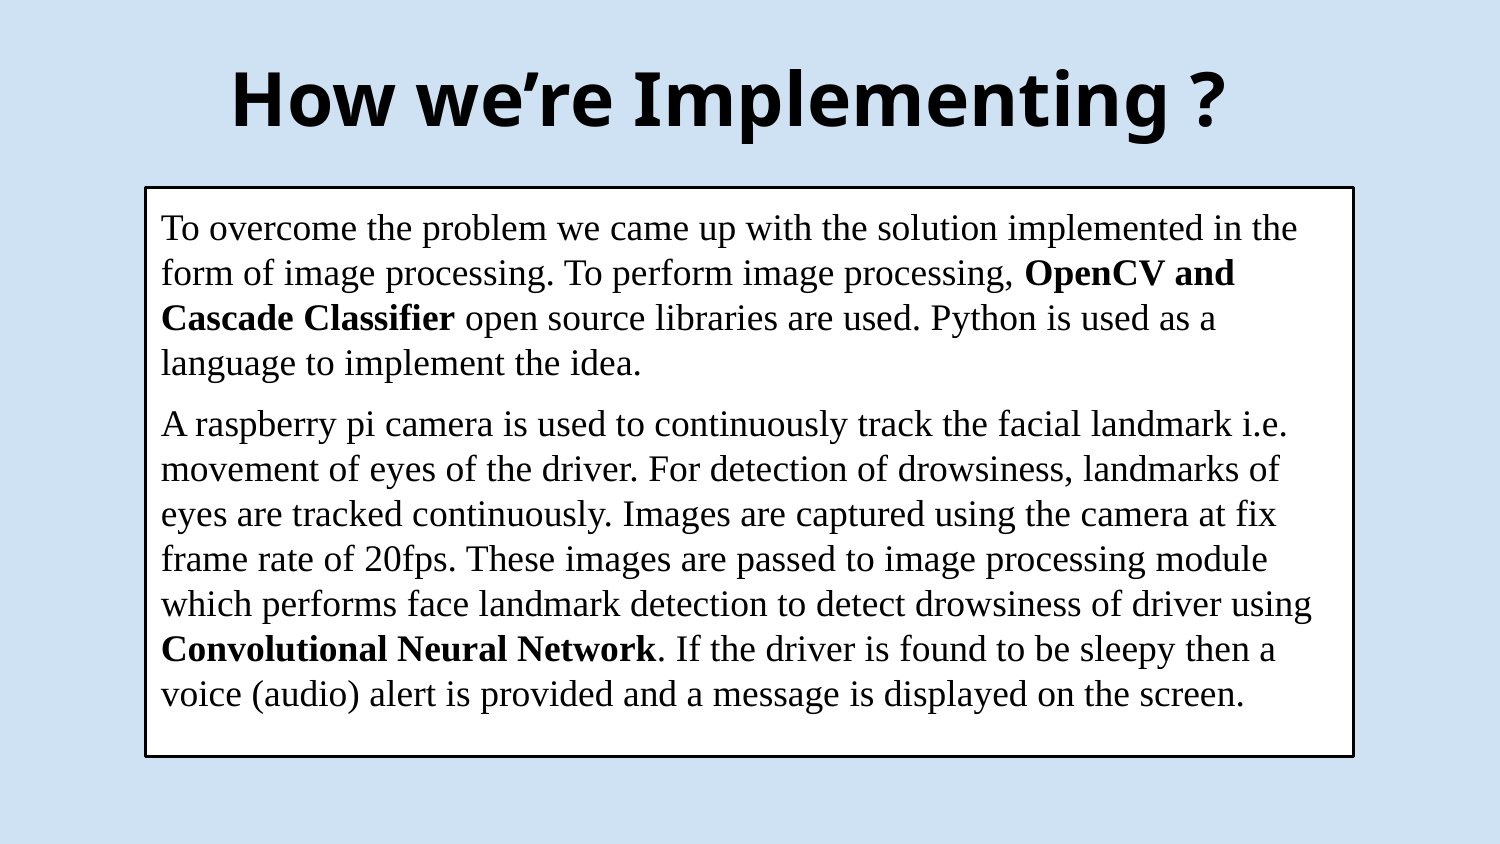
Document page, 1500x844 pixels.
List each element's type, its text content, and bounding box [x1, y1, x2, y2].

text_box How we’re Implementing ? [214, 36, 1286, 162]
text_box To overcome the problem we came up with the solution implemented in the form of image processing. To perform image processing, OpenCV and Cascade Classifier open source libraries are used. Python is used as a language to implement the idea. A raspberry pi camera is used to continuously track the facial landmark i.e. movement of eyes of the driver. For detection of drowsiness, landmarks of eyes are tracked continuously. Images are captured using the camera at fix frame rate of 20fps. These images are passed to image processing module which performs face landmark detection to detect drowsiness of driver using Convolutional Neural Network. If the driver is found to be sleepy then a voice (audio) alert is provided and a message is displayed on the screen. [145, 187, 1354, 757]
